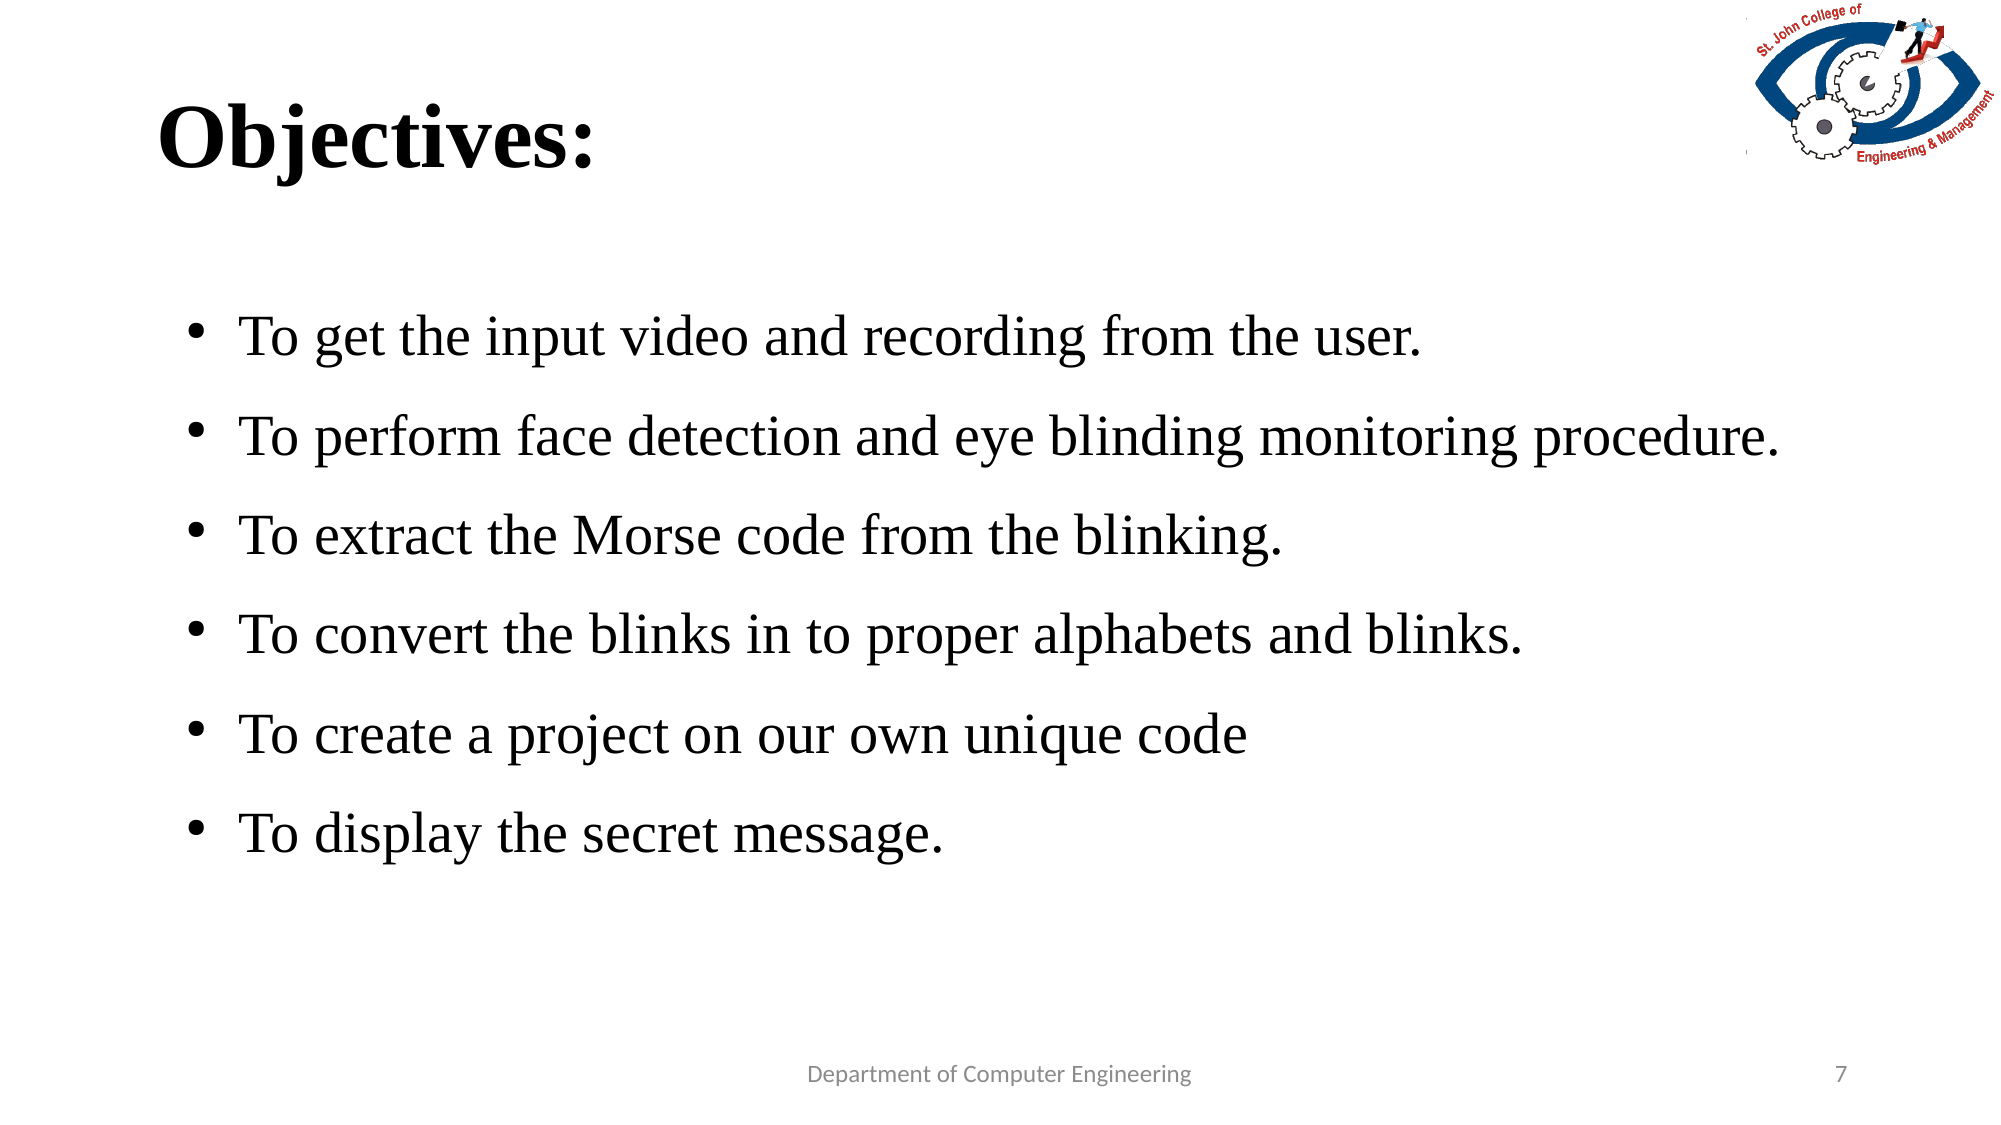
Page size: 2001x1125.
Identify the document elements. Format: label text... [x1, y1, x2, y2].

picture [1746, 0, 2000, 168]
list To get the input video and recording from the user. To perform face detection and eye blinding monitoring procedure. To extract the Morse code from the blinking. To convert the blinks in to proper alphabets and blinks. To create a project on our own unique code To display the secret message. [153, 223, 1879, 938]
footer Department of Computer Engineering [662, 1042, 1338, 1103]
slide_number <number> [1412, 1042, 1863, 1103]
text_box Objectives: [141, 77, 1642, 195]
